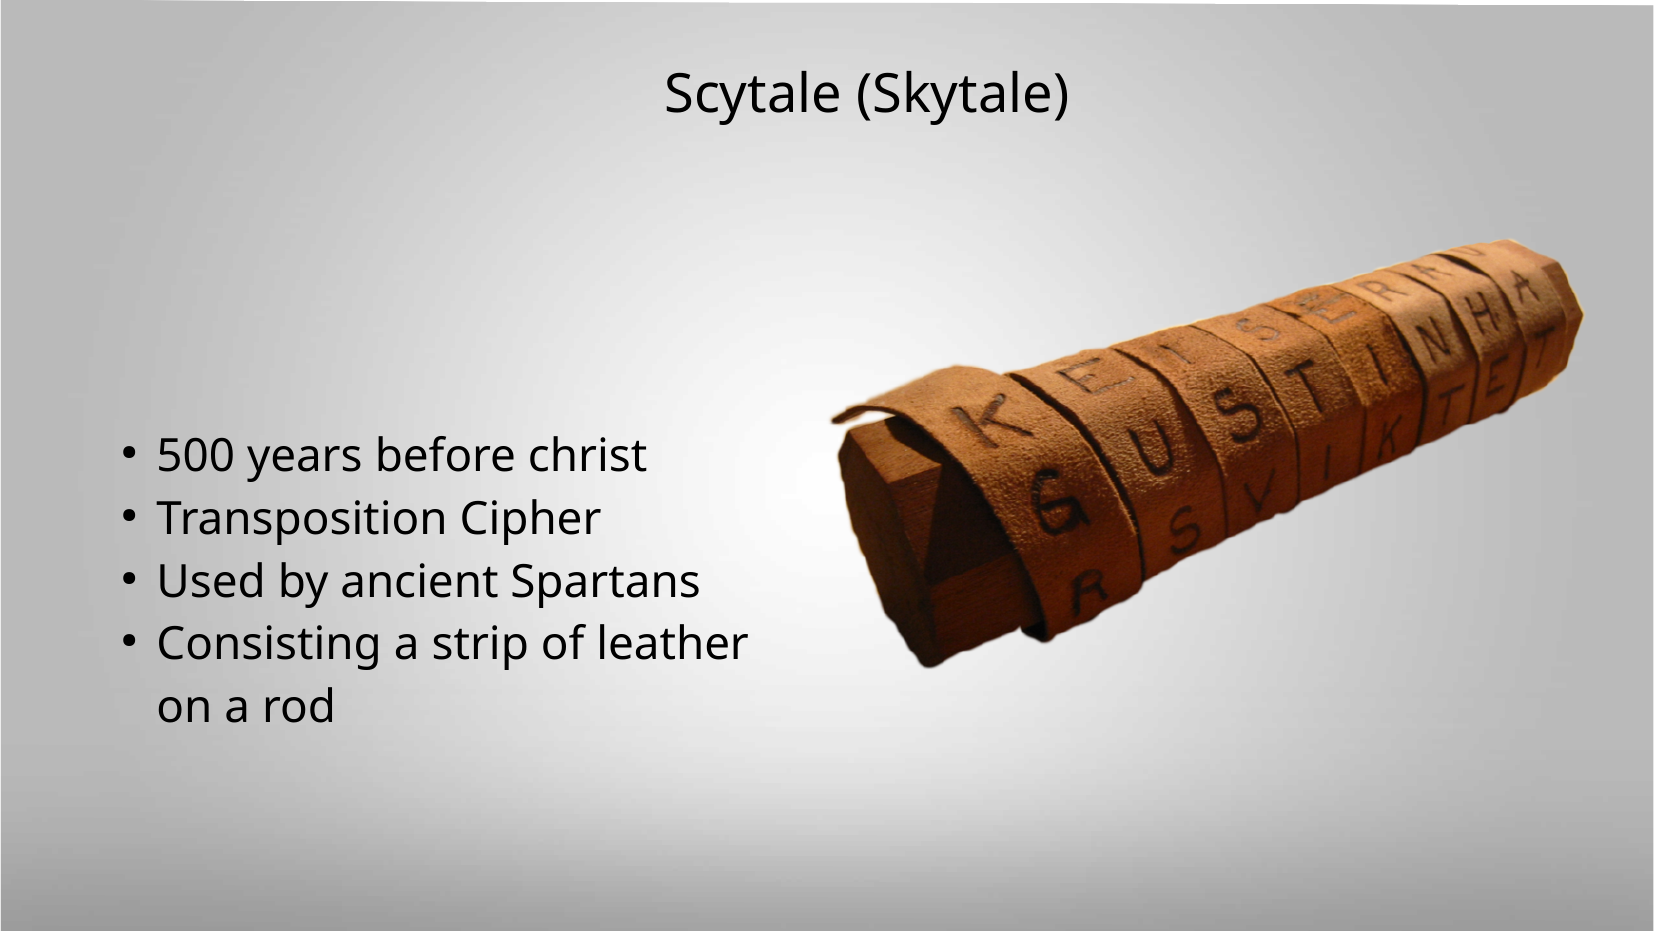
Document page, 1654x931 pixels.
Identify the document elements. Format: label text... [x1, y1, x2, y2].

picture [0, 0, 1654, 931]
text_box [82, 343, 934, 809]
text_box Scytale (Skytale) [614, 47, 1111, 123]
text_box 500 years before christ Transposition Cipher Used by ancient Spartans Consisting a strip of leather on a rod [106, 415, 815, 863]
